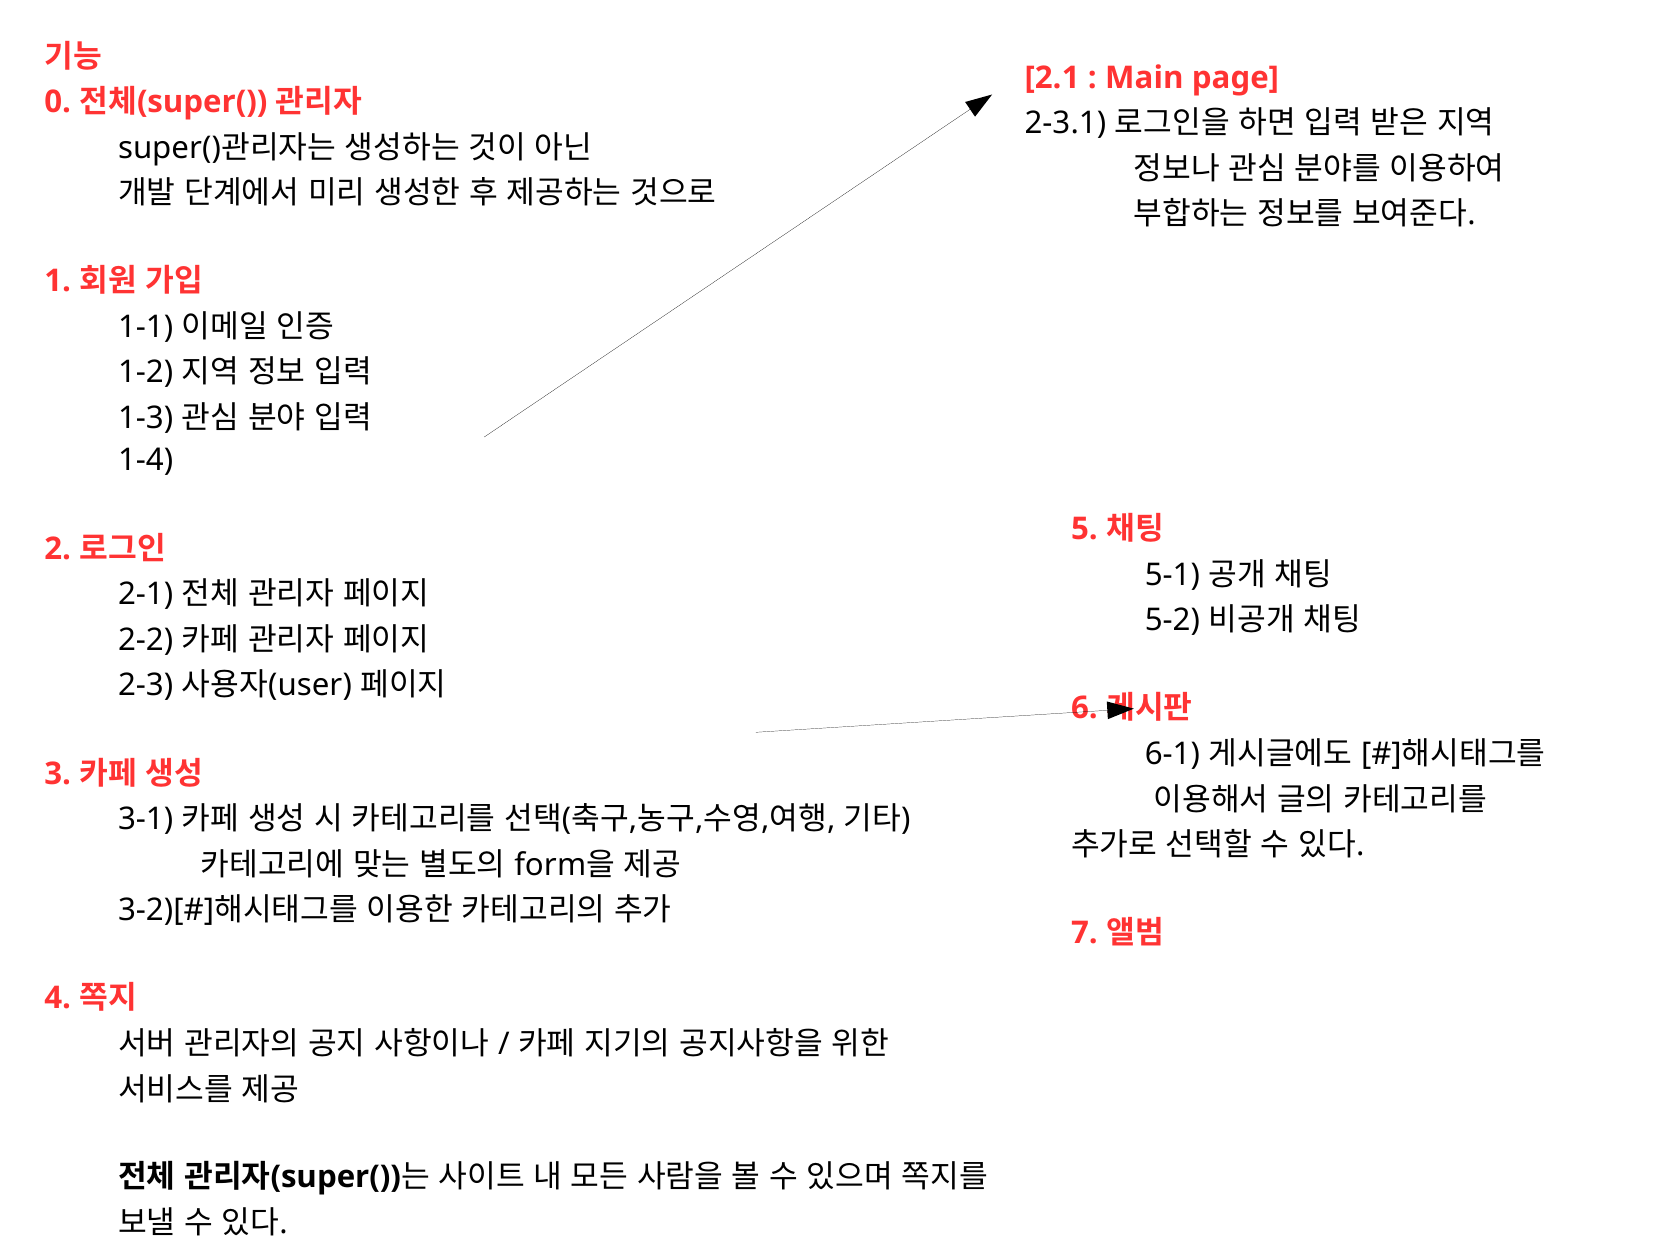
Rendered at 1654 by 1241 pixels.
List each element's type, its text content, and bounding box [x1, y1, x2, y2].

text_box 5. 채팅 5-1) 공개 채팅 5-2) 비공개 채팅 6. 게시판 6-1) 게시글에도 [#]해시태그를 이용해서 글의 카테고리를 추가로 선택할 수 있다. 7. 앨범 [1056, 496, 1642, 1217]
text_box [2.1 : Main page] 2-3.1) 로그인을 하면 입력 받은 지역 정보나 관심 분야를 이용하여 부합하는 정보를 보여준다. [1009, 47, 1574, 207]
text_box 기능 0. 전체(super()) 관리자 super()관리자는 생성하는 것이 아닌 개발 단계에서 미리 생성한 후 제공하는 것으로 1. 회원 가입 1-1) 이메일 인증 1-2) 지역 정보 입력 1-3) 관심 분야 입력 1-4) 2. 로그인 2-1) 전체 관리자 페이지 2-2) 카페 관리자 페이지 2-3) 사용자(user) 페이지 3. 카페 생성 3-1) 카페 생성 시 카테고리를 선택(축구,농구,수영,여행, 기타) 카테고리에 맞는 별도의 form을 제공 3-2)[#]해시태그를 이용한 카테고리의 추가 4. 쪽지 서버 관리자의 공지 사항이나 / 카페 지기의 공지사항을 위한 서비스를 제공 전체 관리자(super())는 사이트 내 모든 사람을 볼 수 있으며 쪽지를 보낼 수 있다. 카페 관리자(카페지기)는 쪽지 보내기 page에서 카페 회원들을 볼 수 있고 그 외 쪽지를 보내기 위해서는 이름이나 보내고자 하는 주소를 입력해서 보내야 한다. [29, 23, 1166, 1192]
